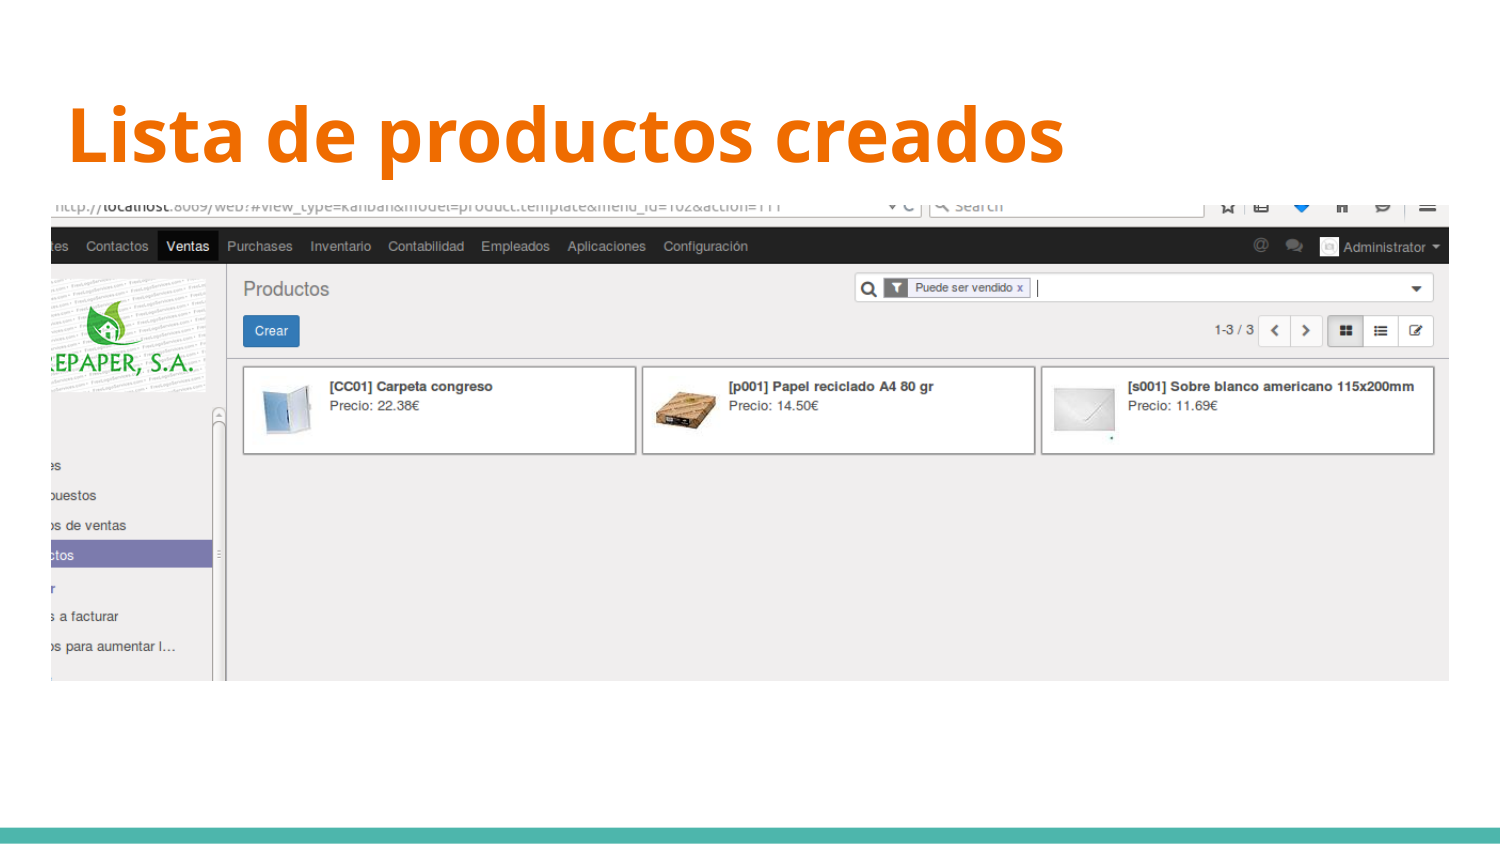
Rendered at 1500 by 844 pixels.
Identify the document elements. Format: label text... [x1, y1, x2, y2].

picture [51, 205, 1449, 681]
title Lista de productos creados [51, 72, 1449, 189]
